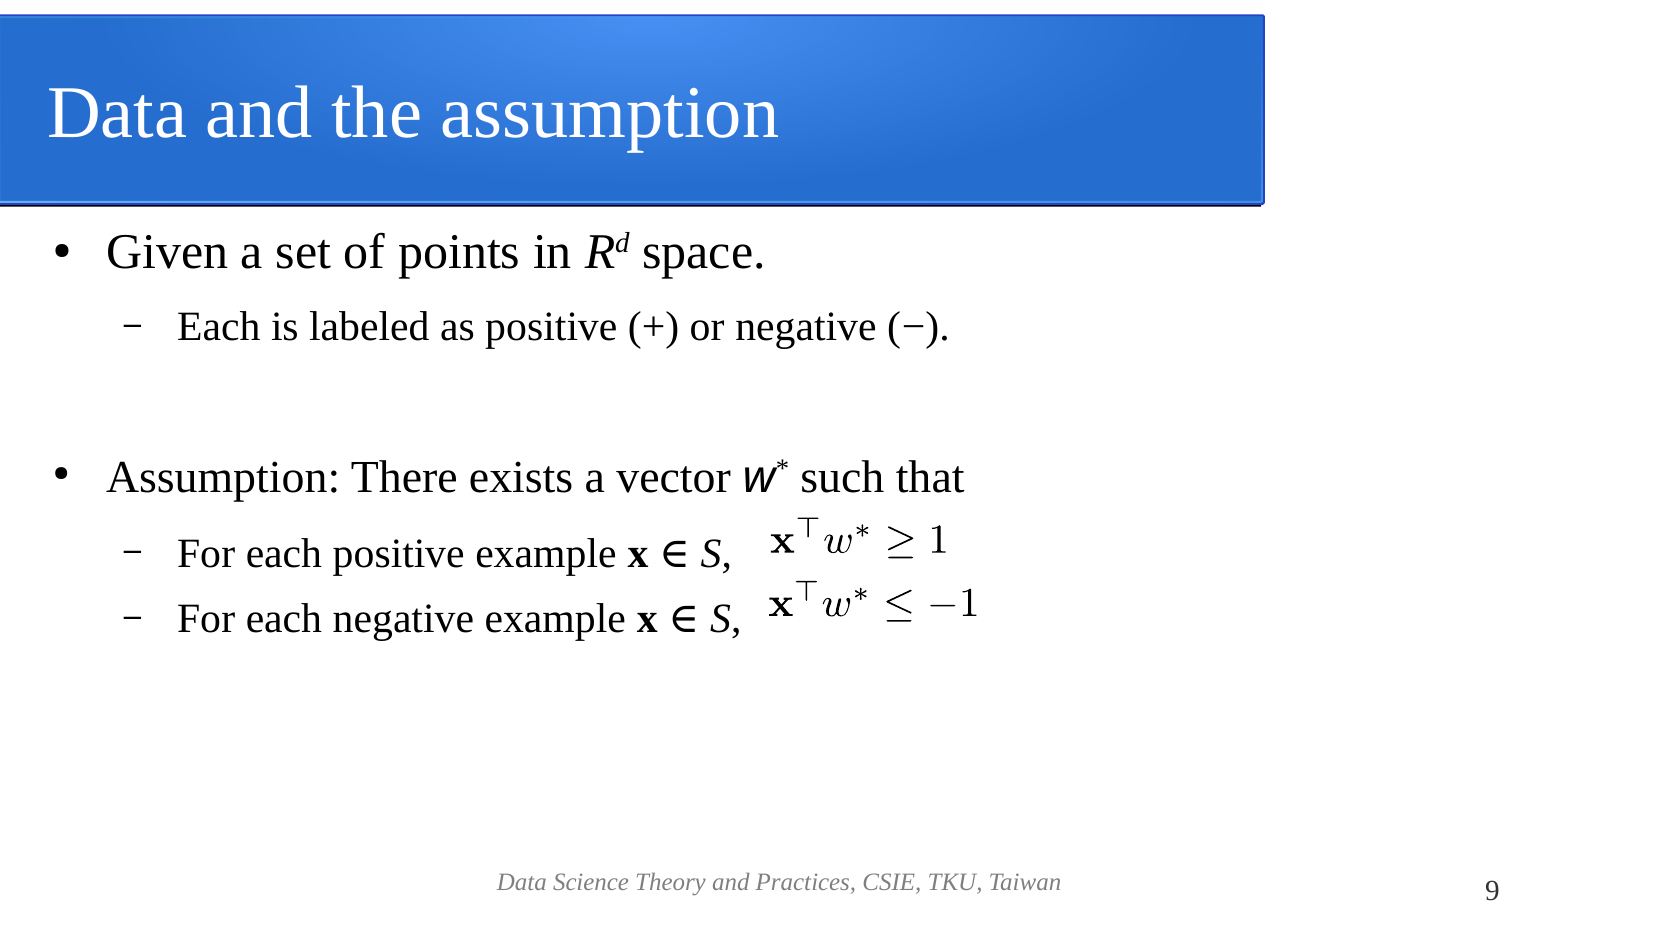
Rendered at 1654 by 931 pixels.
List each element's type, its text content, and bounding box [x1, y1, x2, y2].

picture [768, 580, 977, 622]
list Given a set of points in Rd space. Each is labeled as positive (+) or negative (−). Assumption: There exists a vector w* such that For each positive example x ∈ S, For each negative example x ∈ S, [35, 224, 1524, 764]
picture [768, 515, 948, 560]
title Data and the assumption [47, 35, 1199, 189]
